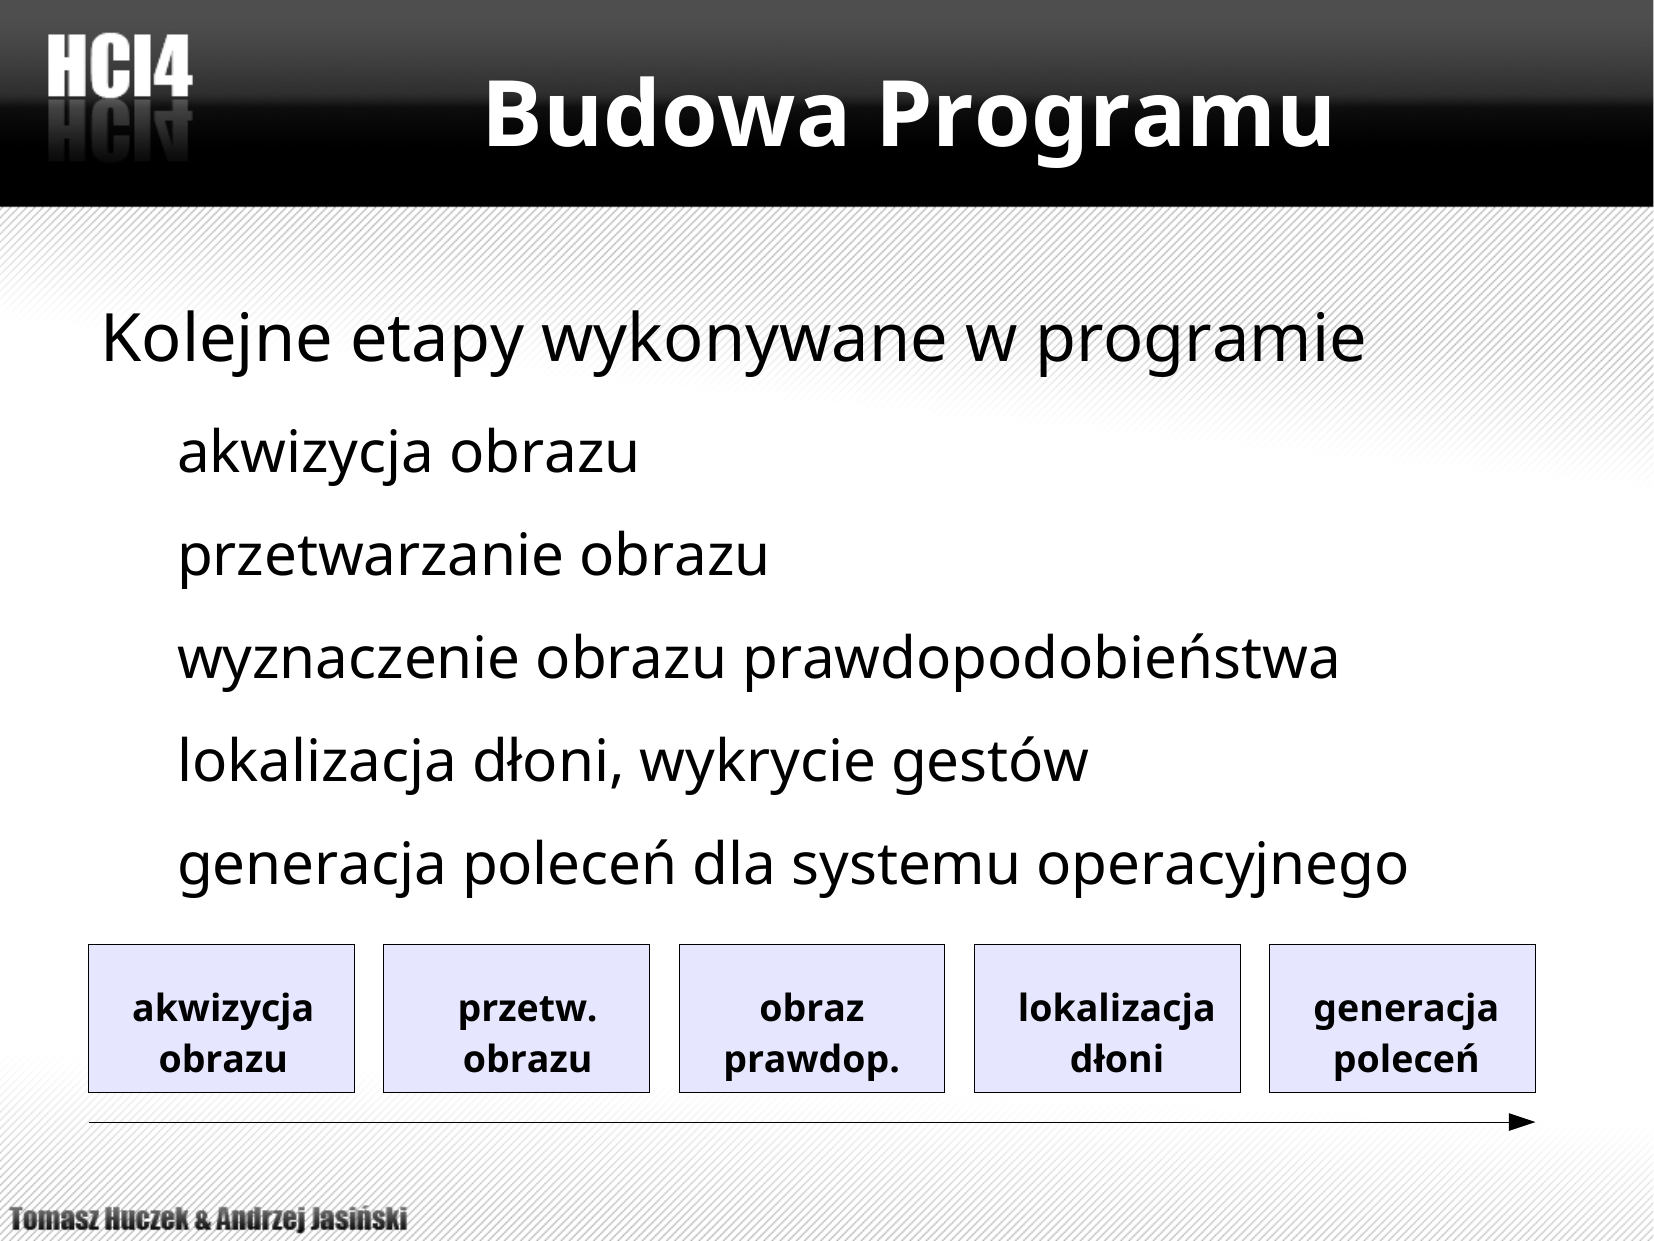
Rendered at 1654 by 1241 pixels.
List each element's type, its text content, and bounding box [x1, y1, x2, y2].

text_box [679, 944, 945, 1093]
text_box lokalizacja dłoni [1003, 974, 1221, 1083]
text_box [383, 944, 650, 1093]
list Kolejne etapy wykonywane w programie akwizycja obrazu przetwarzanie obrazu wyznaczenie obrazu prawdopodobieństwa lokalizacja dłoni, wykrycie gestów generacja poleceń dla systemu operacyjnego [82, 290, 1571, 857]
text_box obraz prawdop. [708, 974, 905, 1083]
text_box przetw. obrazu [442, 974, 610, 1083]
text_box [1269, 944, 1536, 1093]
picture [0, 0, 1654, 1241]
text_box [974, 944, 1241, 1093]
text_box [88, 944, 355, 1093]
title Budowa Programu [165, 14, 1654, 207]
text_box generacja poleceń [1298, 974, 1502, 1083]
text_box akwizycja obrazu [117, 974, 322, 1083]
